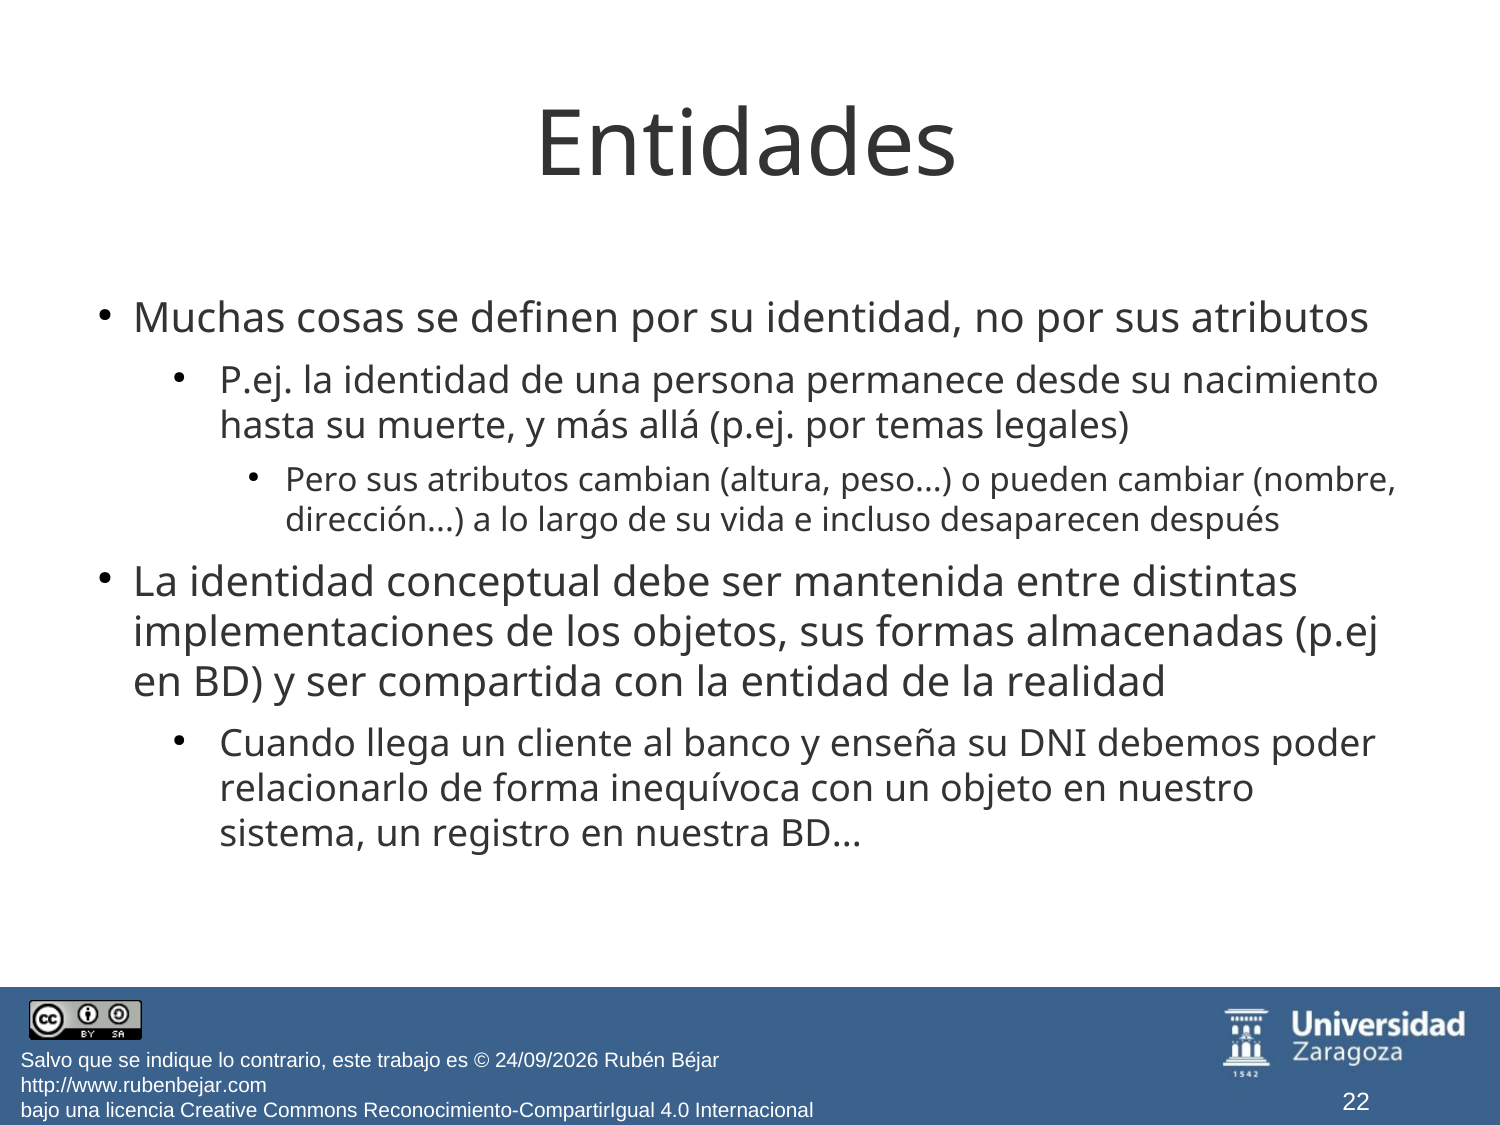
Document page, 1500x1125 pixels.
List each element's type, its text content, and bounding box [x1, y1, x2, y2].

picture [0, 987, 1500, 1125]
list Muchas cosas se definen por su identidad, no por sus atributos P.ej. la identidad de una persona permanece desde su nacimiento hasta su muerte, y más allá (p.ej. por temas legales) Pero sus atributos cambian (altura, peso...) o pueden cambiar (nombre, dirección...) a lo largo de su vida e incluso desaparecen después La identidad conceptual debe ser mantenida entre distintas implementaciones de los objetos, sus formas almacenadas (p.ej en BD) y ser compartida con la entidad de la realidad Cuando llega un cliente al banco y enseña su DNI debemos poder relacionarlo de forma inequívoca con un objeto en nuestro sistema, un registro en nuestra BD... [82, 283, 1418, 957]
title Entidades [74, 21, 1420, 257]
